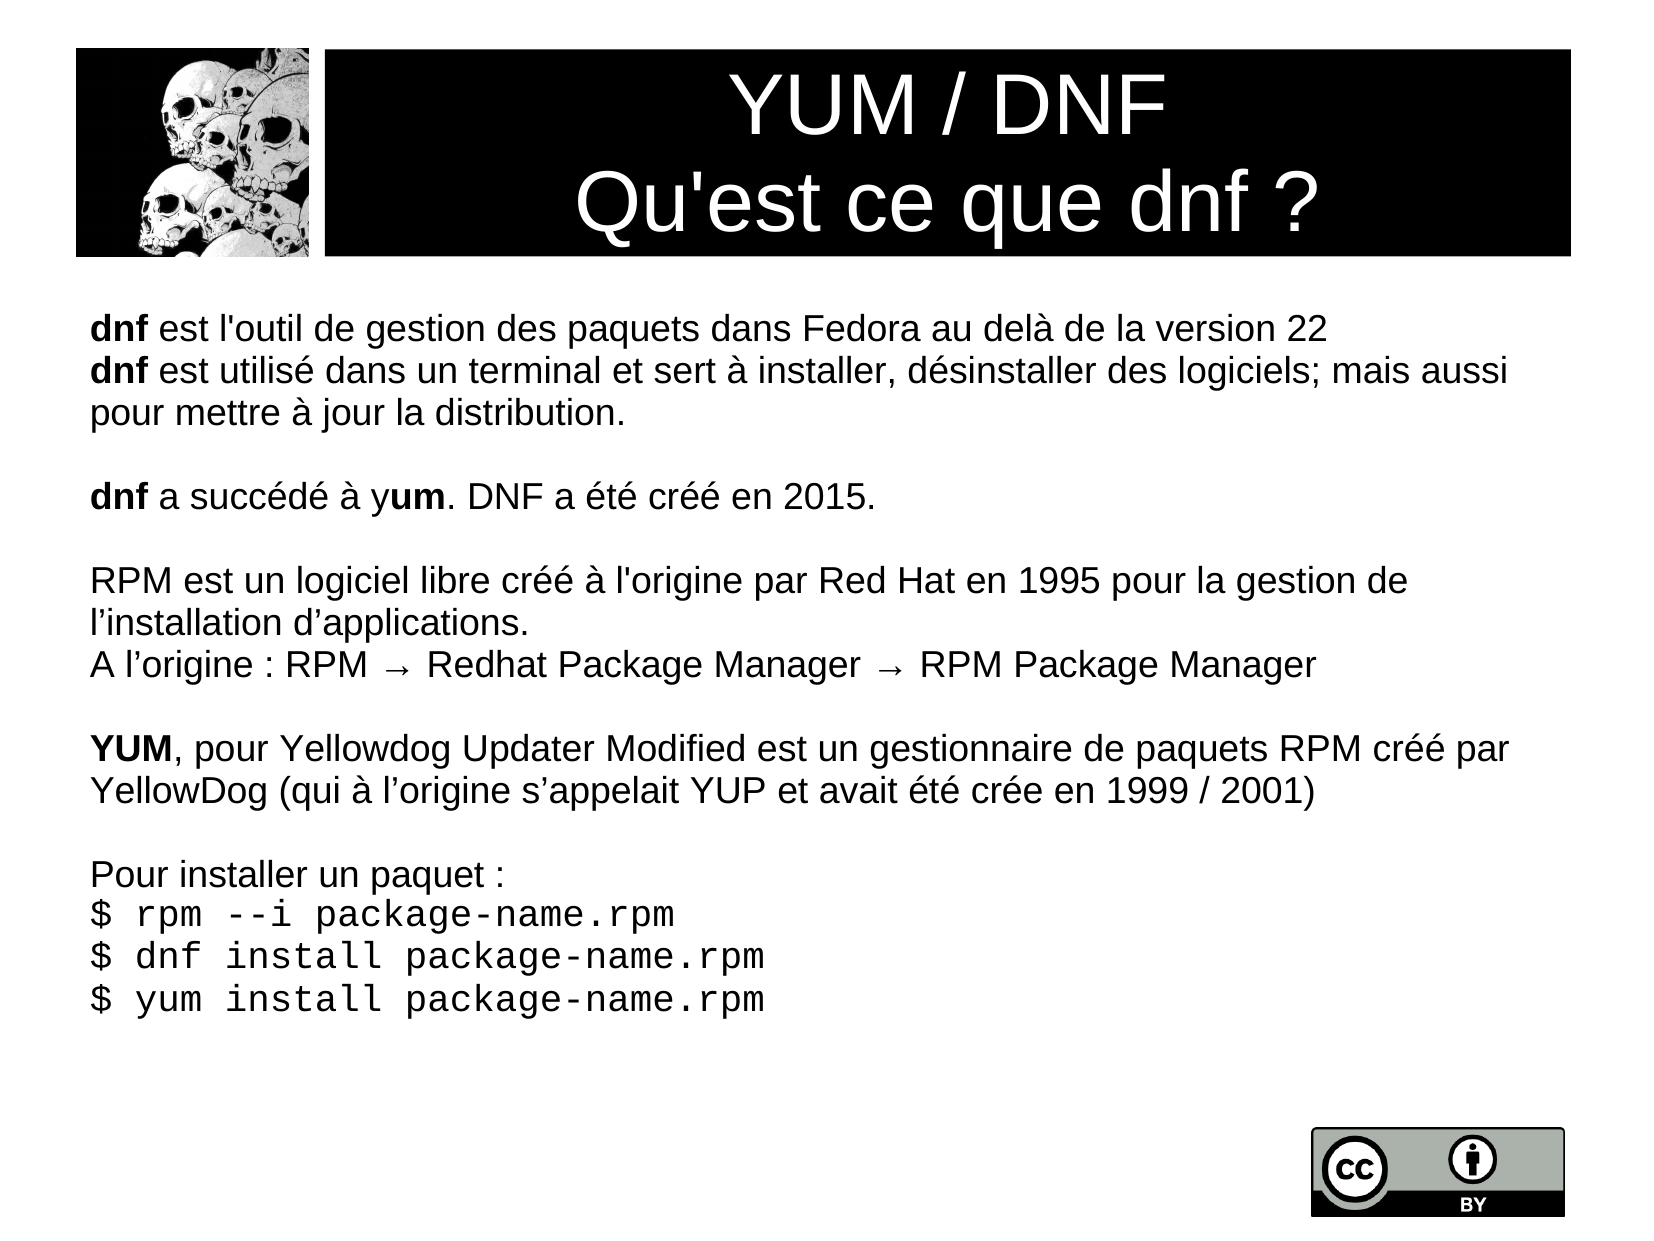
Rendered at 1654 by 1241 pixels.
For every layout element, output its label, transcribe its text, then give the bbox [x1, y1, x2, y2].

text_box dnf est l'outil de gestion des paquets dans Fedora au delà de la version 22 dnf est utilisé dans un terminal et sert à installer, désinstaller des logiciels; mais aussi pour mettre à jour la distribution. dnf a succédé à yum. DNF a été créé en 2015. RPM est un logiciel libre créé à l'origine par Red Hat en 1995 pour la gestion de l’installation d’applications. A l’origine : RPM → Redhat Package Manager → RPM Package Manager YUM, pour Yellowdog Updater Modified est un gestionnaire de paquets RPM créé par YellowDog (qui à l’origine s’appelait YUP et avait été crée en 1999 / 2001) Pour installer un paquet : $ rpm --i package-name.rpm $ dnf install package-name.rpm $ yum install package-name.rpm [75, 300, 1576, 1031]
picture [1311, 1127, 1565, 1217]
picture [76, 48, 309, 257]
title YUM / DNF Qu'est ce que dnf ? [324, 49, 1571, 257]
